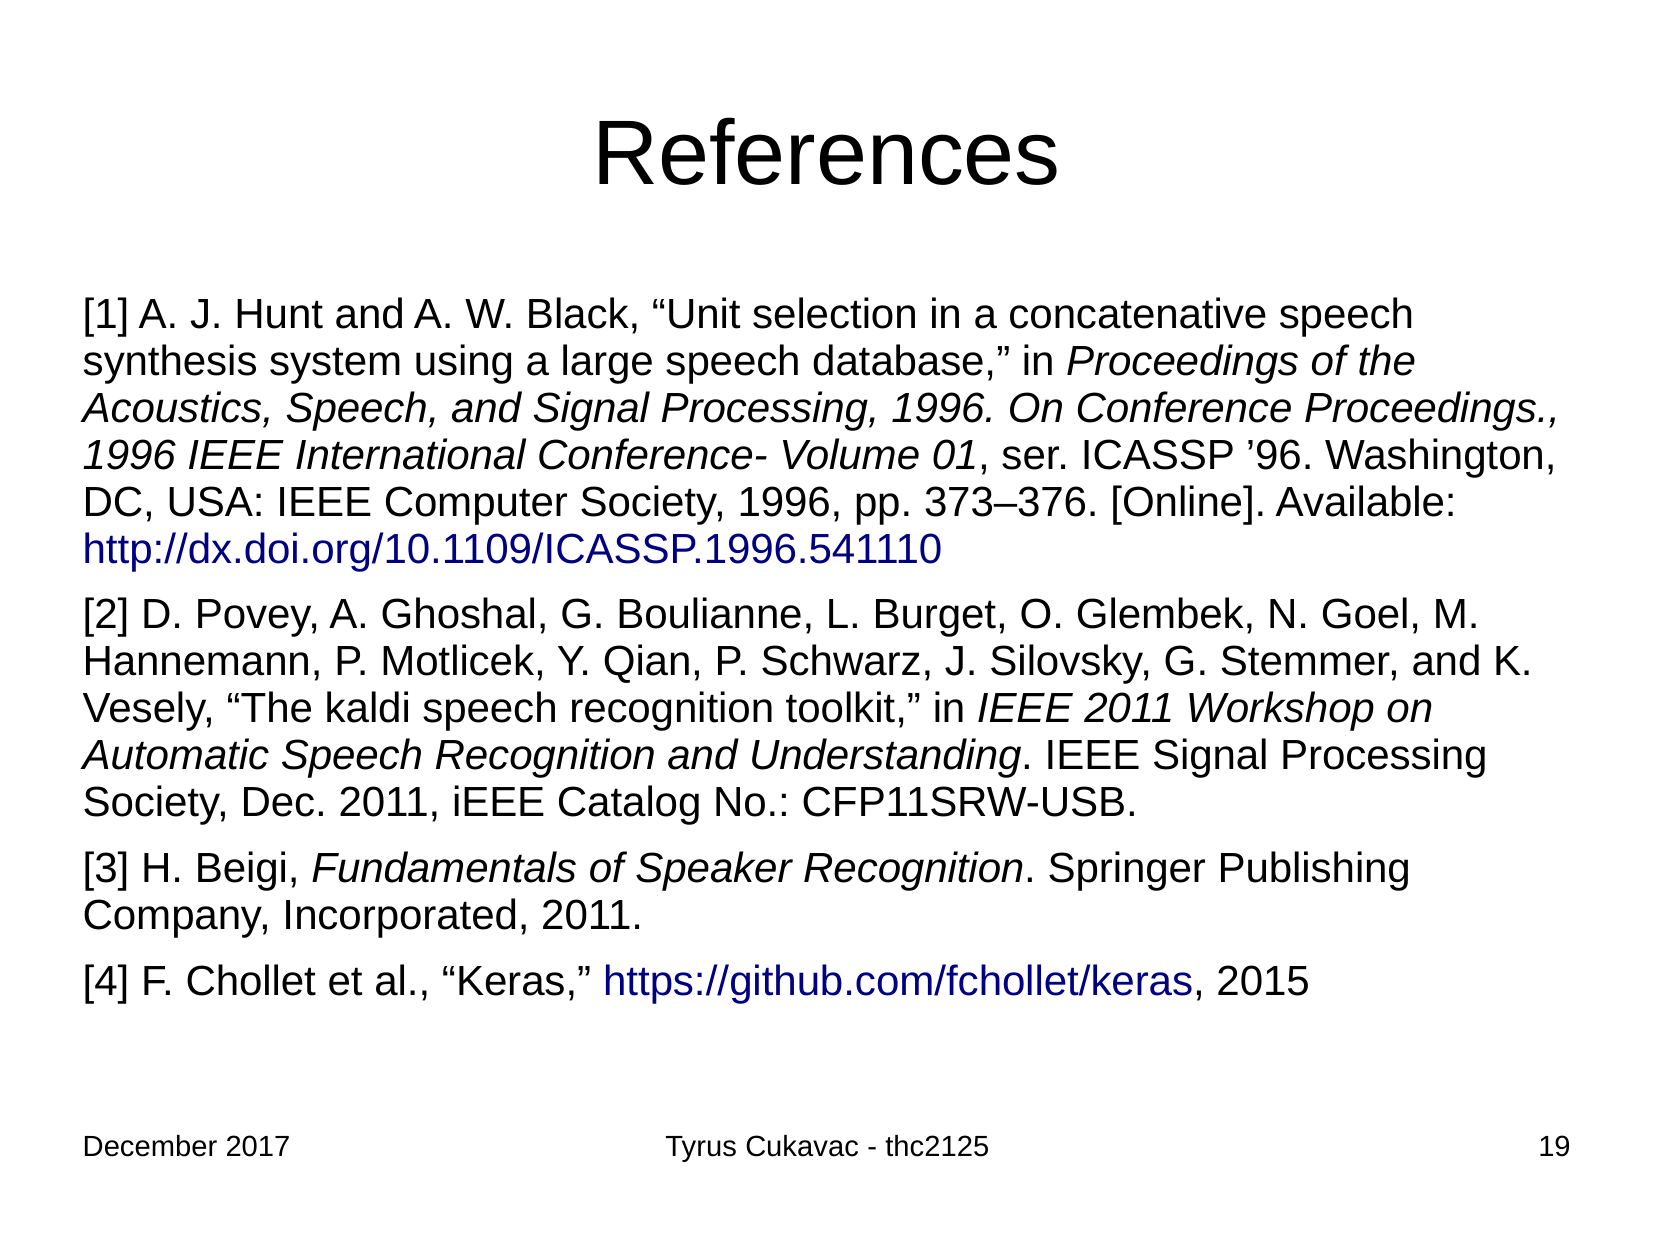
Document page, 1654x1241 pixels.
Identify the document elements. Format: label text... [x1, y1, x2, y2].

title References [82, 49, 1571, 257]
list [1] A. J. Hunt and A. W. Black, “Unit selection in a concatenative speech synthesis system using a large speech database,” in Proceedings of the Acoustics, Speech, and Signal Processing, 1996. On Conference Proceedings., 1996 IEEE International Conference- Volume 01, ser. ICASSP ’96. Washington, DC, USA: IEEE Computer Society, 1996, pp. 373–376. [Online]. Available: http://dx.doi.org/10.1109/ICASSP.1996.541110 [2] D. Povey, A. Ghoshal, G. Boulianne, L. Burget, O. Glembek, N. Goel, M. Hannemann, P. Motlicek, Y. Qian, P. Schwarz, J. Silovsky, G. Stemmer, and K. Vesely, “The kaldi speech recognition toolkit,” in IEEE 2011 Workshop on Automatic Speech Recognition and Understanding. IEEE Signal Processing Society, Dec. 2011, iEEE Catalog No.: CFP11SRW-USB. [3] H. Beigi, Fundamentals of Speaker Recognition. Springer Publishing Company, Incorporated, 2011. [4] F. Chollet et al., “Keras,” https://github.com/fchollet/keras, 2015 [82, 290, 1571, 1010]
